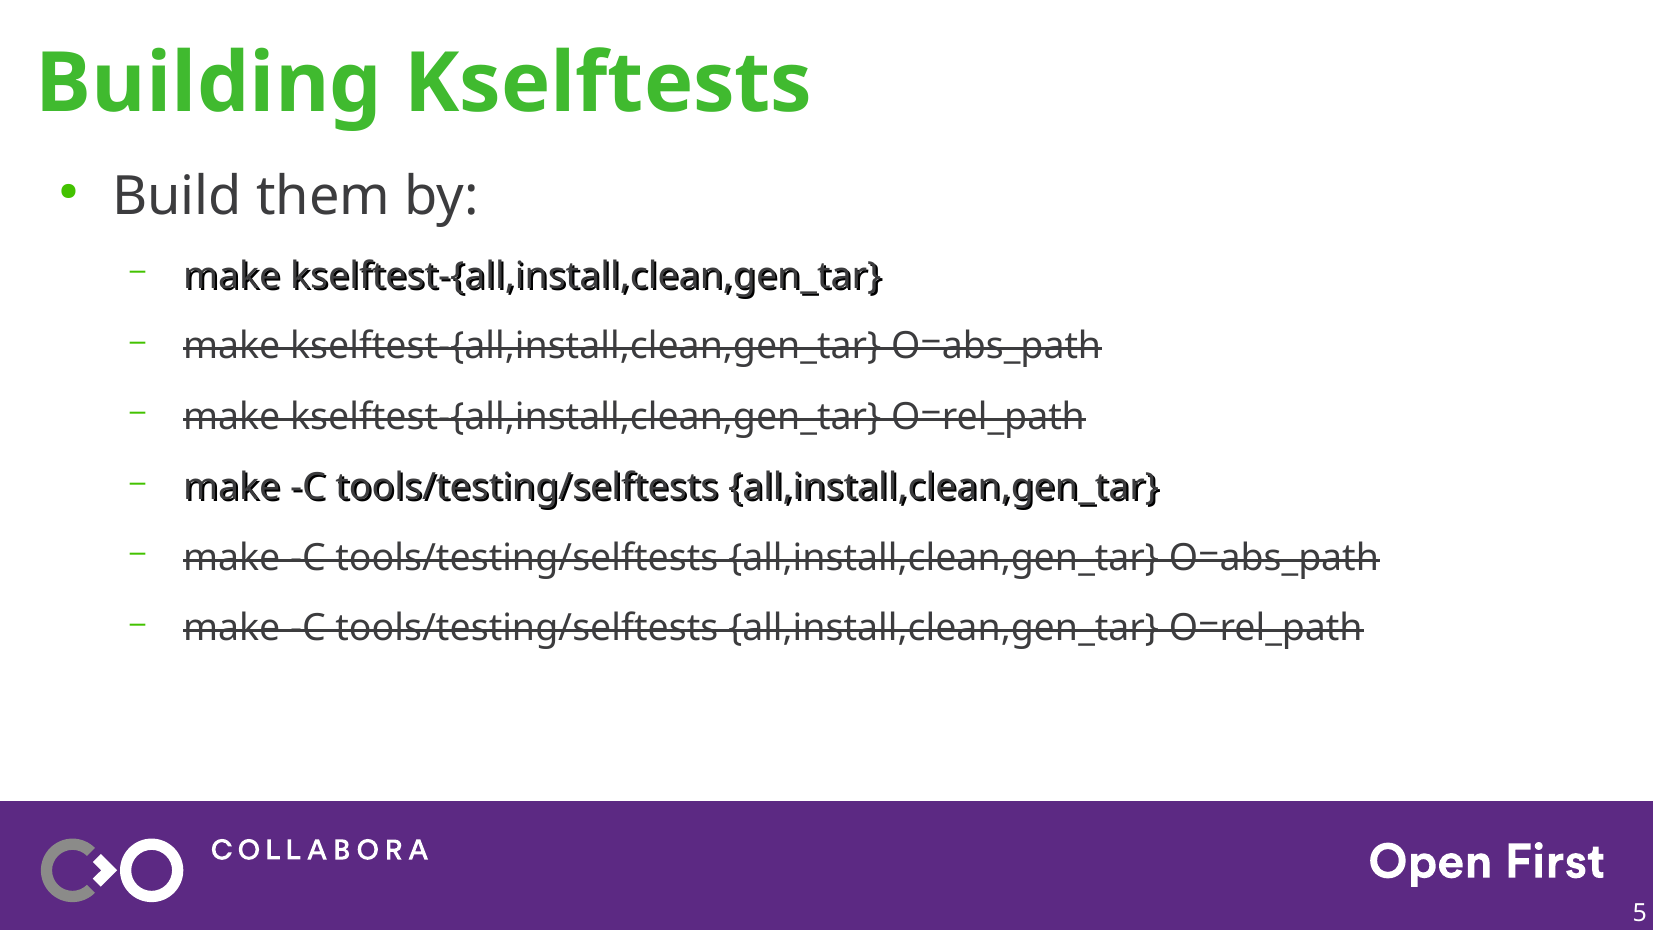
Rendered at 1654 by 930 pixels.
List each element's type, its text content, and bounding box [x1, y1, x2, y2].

title Building Kselftests [35, 28, 1608, 192]
list Build them by: make kselftest-{all,install,clean,gen_tar} make kselftest-{all,install,clean,gen_tar} O=abs_path make kselftest-{all,install,clean,gen_tar} O=rel_path make -C tools/testing/selftests {all,install,clean,gen_tar} make -C tools/testing/selftests {all,install,clean,gen_tar} O=abs_path make -C tools/testing/selftests {all,install,clean,gen_tar} O=rel_path [41, 160, 1613, 804]
